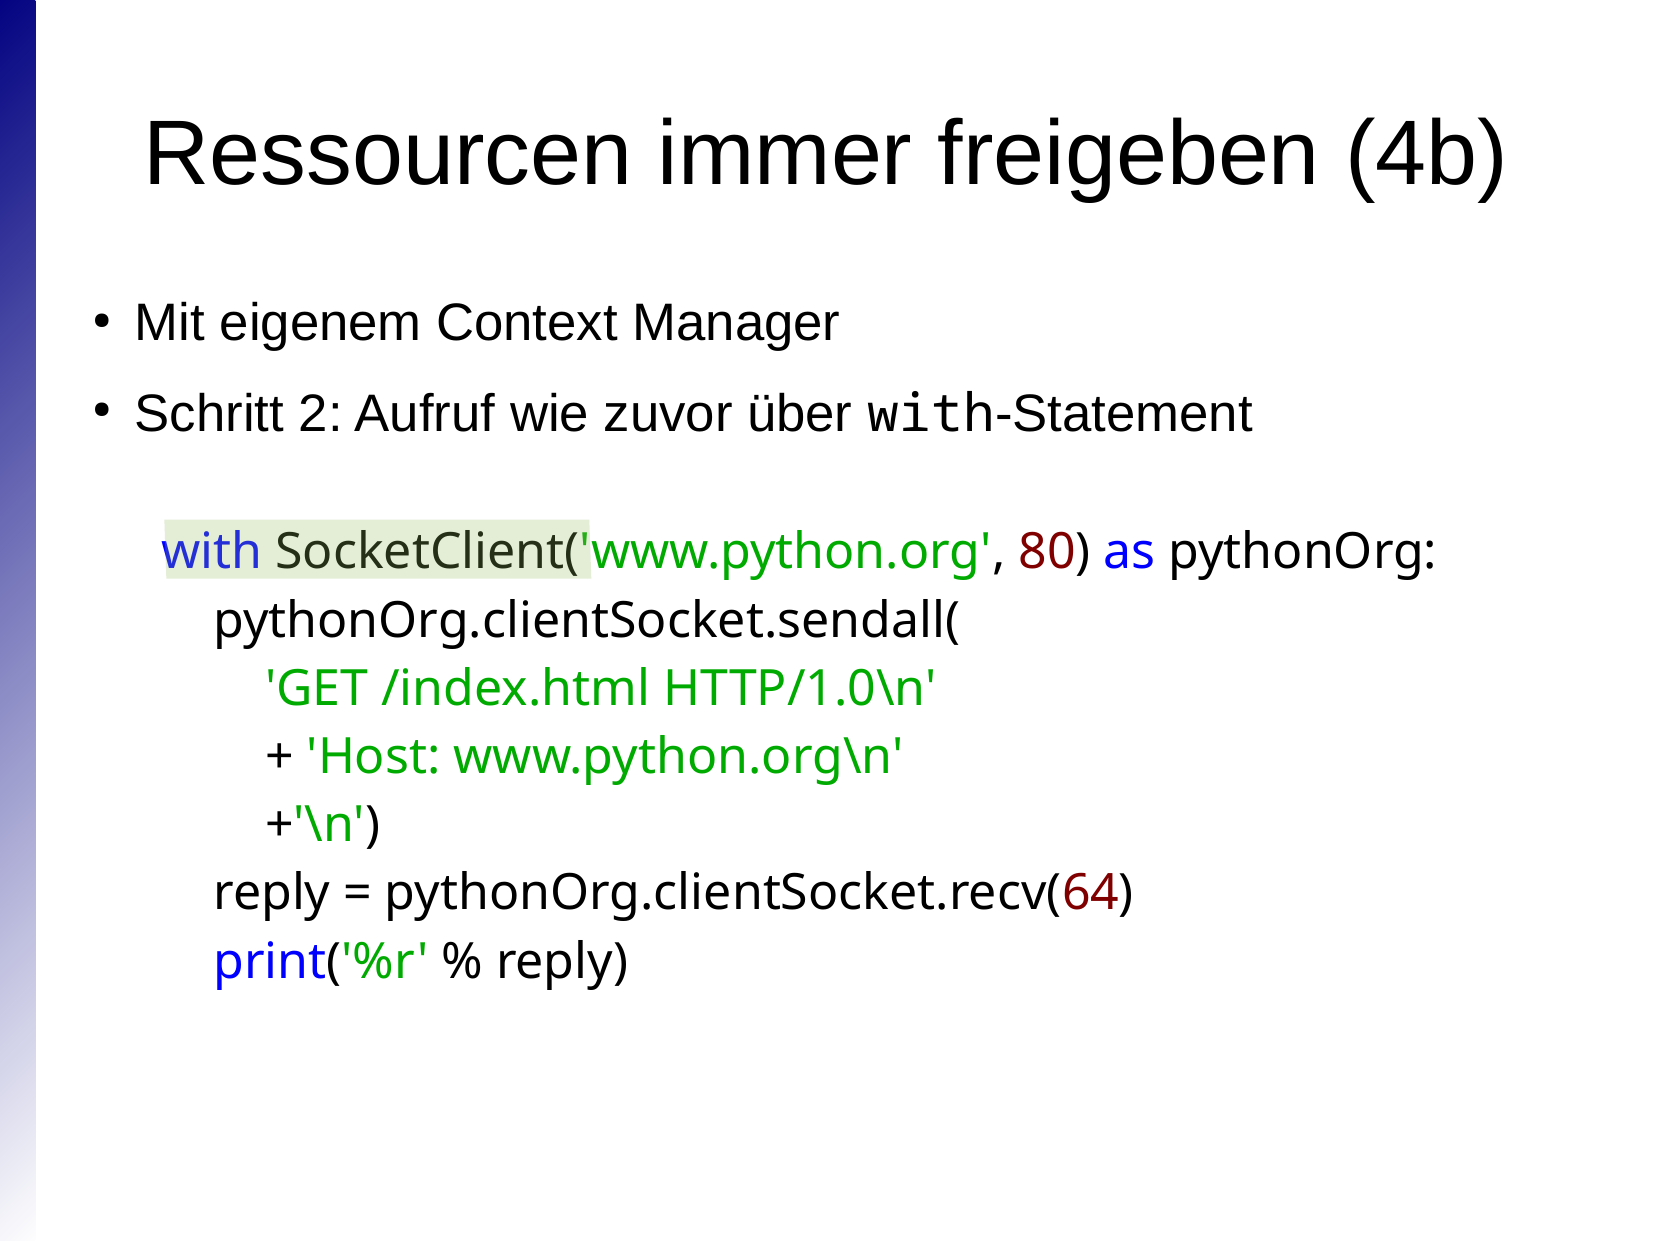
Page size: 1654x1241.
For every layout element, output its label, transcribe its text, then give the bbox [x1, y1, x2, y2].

title Ressourcen immer freigeben (4b) [82, 49, 1571, 257]
text_box with SocketClient('www.python.org', 80) as pythonOrg: pythonOrg.clientSocket.sendall( 'GET /index.html HTTP/1.0\n' + 'Host: www.python.org\n' +'\n') reply = pythonOrg.clientSocket.recv(64) print('%r' % reply) [94, 507, 1548, 935]
text_box [164, 519, 592, 579]
list Mit eigenem Context Manager Schritt 2: Aufruf wie zuvor über with-Statement [78, 292, 1567, 449]
